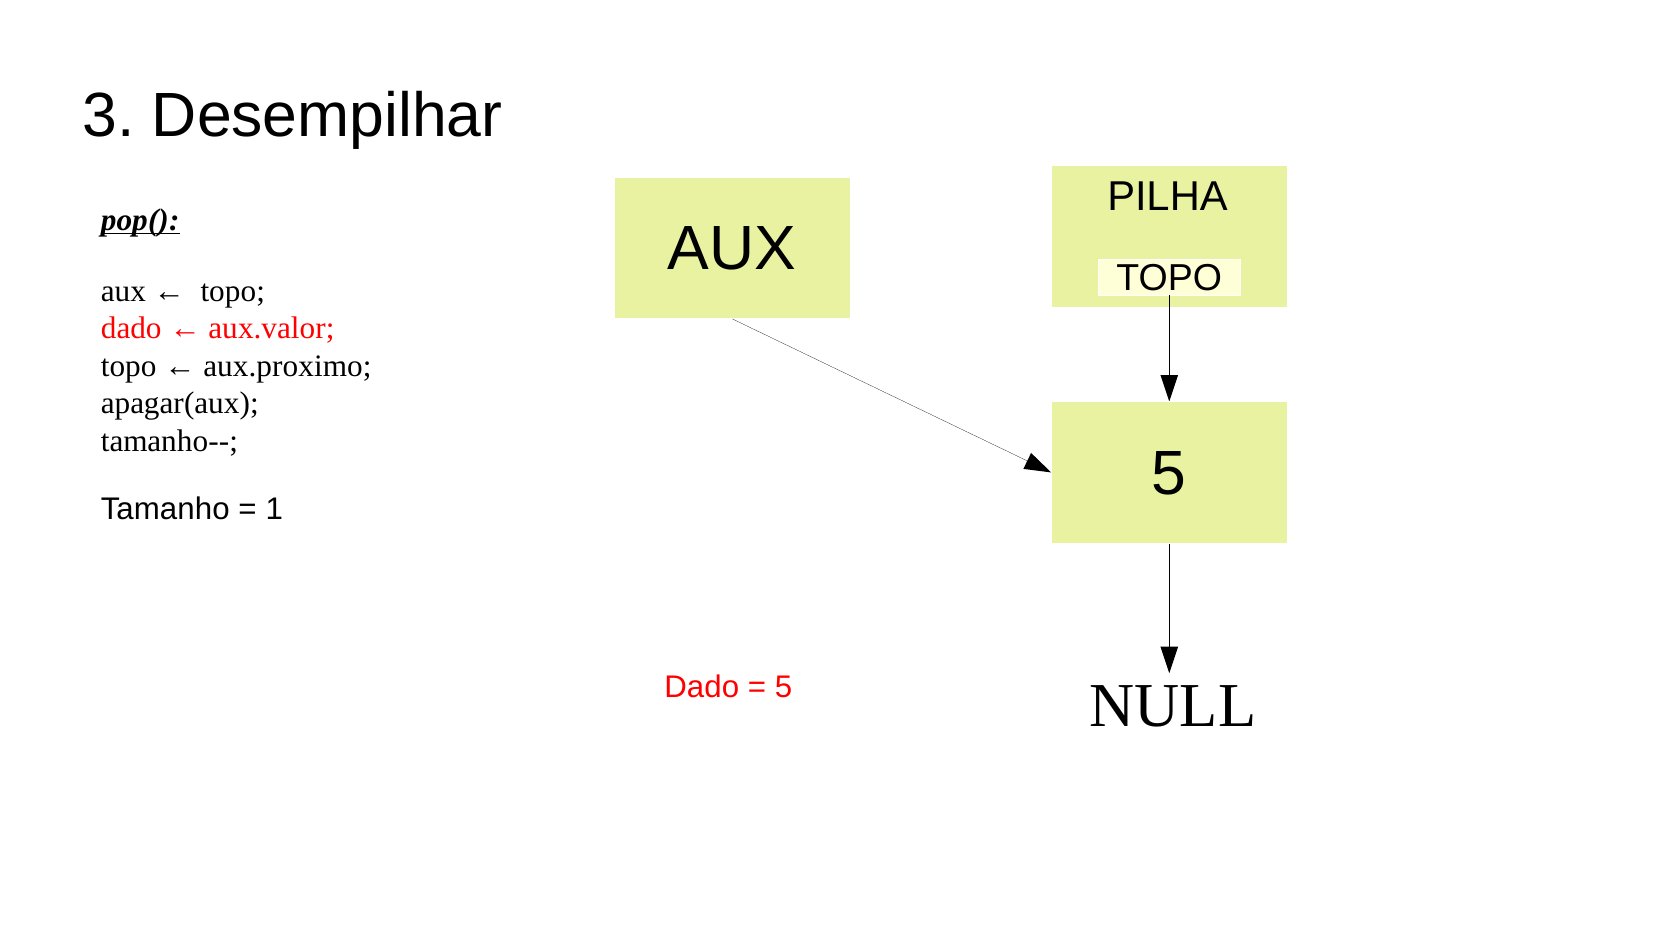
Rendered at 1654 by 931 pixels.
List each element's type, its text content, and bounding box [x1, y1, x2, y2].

title 3. Desempilhar [82, 37, 1571, 193]
text_box Tamanho = 1 [86, 503, 301, 569]
text_box PILHA [1092, 165, 1247, 227]
text_box TOPO [1098, 259, 1241, 296]
text_box 5 [1051, 401, 1288, 544]
text_box [1051, 165, 1288, 308]
text_box pop(): aux ← topo; dado ← aux.valor; topo ← aux.proximo; apagar(aux); tamanho--; [85, 191, 508, 503]
text_box Dado = 5 [649, 661, 808, 712]
text_box NULL [1074, 663, 1276, 745]
text_box AUX [614, 177, 851, 319]
